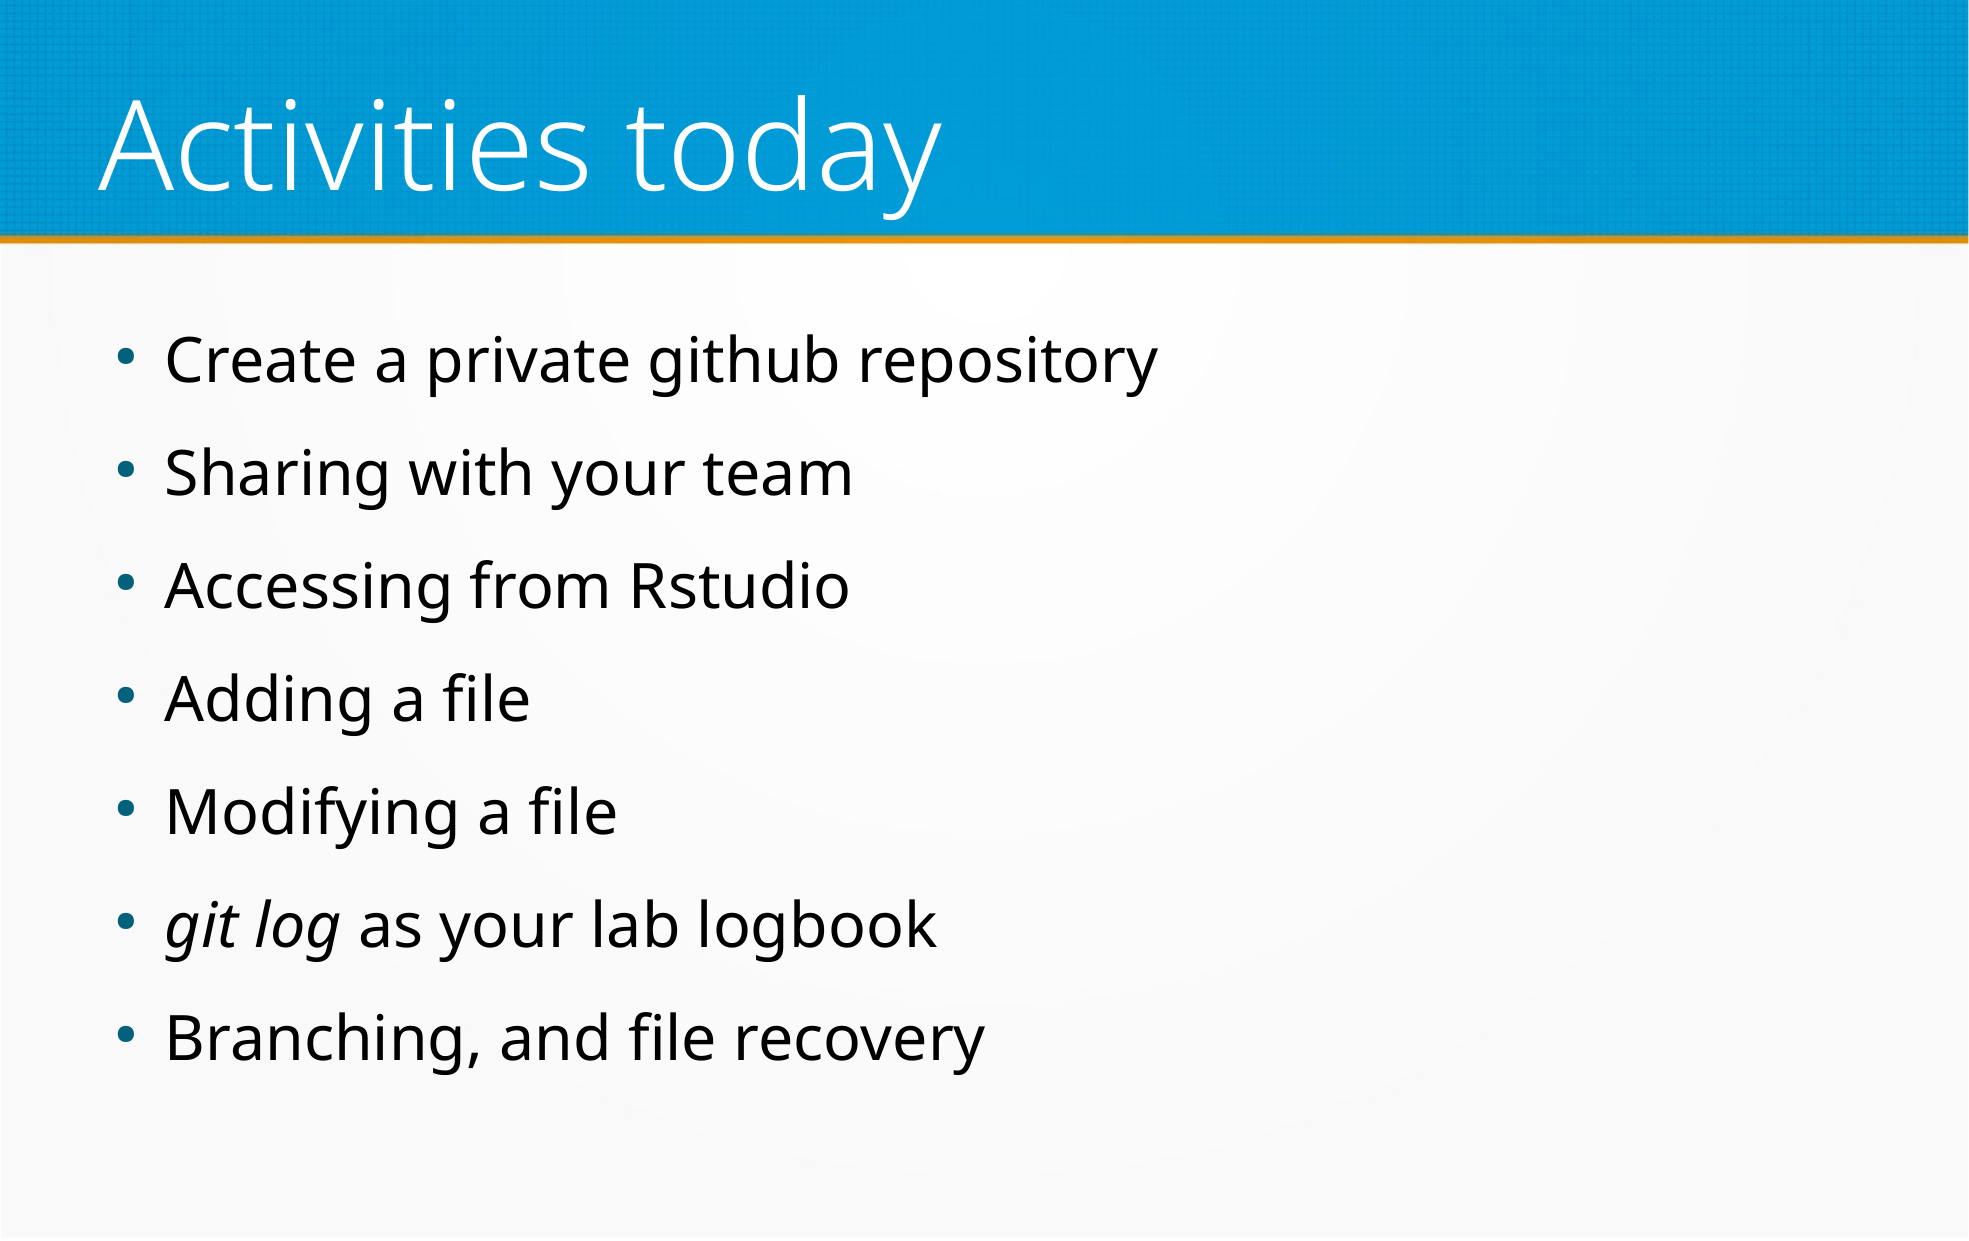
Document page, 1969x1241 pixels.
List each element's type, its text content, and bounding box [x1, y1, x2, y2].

list Create a private github repository Sharing with your team Accessing from Rstudio Adding a file Modifying a file git log as your lab logbook Branching, and file recovery [98, 315, 1861, 1081]
picture [0, 233, 1969, 1241]
title Activities today [98, 19, 1870, 227]
